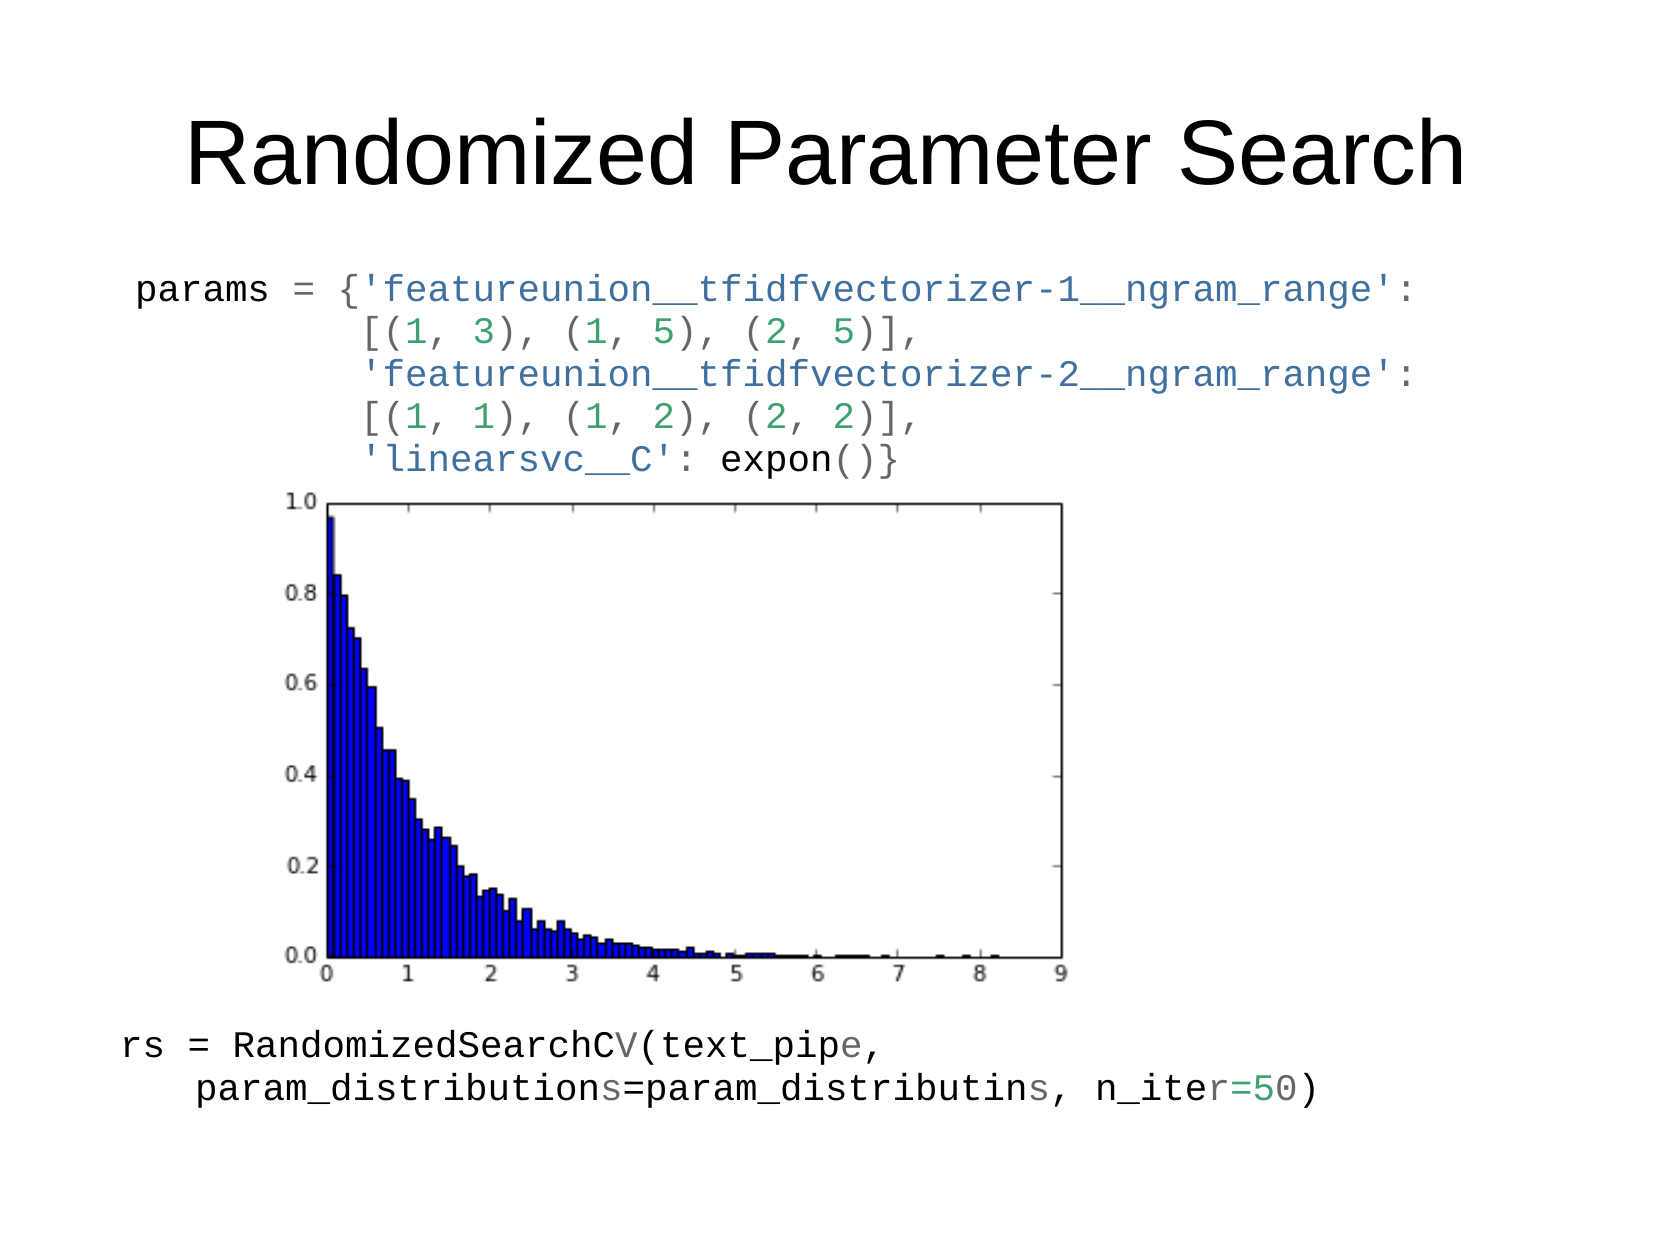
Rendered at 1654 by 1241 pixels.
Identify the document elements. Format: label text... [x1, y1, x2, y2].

title Randomized Parameter Search [82, 49, 1571, 257]
picture [270, 479, 1081, 1000]
text_box params = {'featureunion__tfidfvectorizer-1__ngram_range': [(1, 3), (1, 5), (2, 5)], 'featureunion__tfidfvectorizer-2__ngram_range': [(1, 1), (1, 2), (2, 2)], 'linearsvc__C': expon()} [135, 270, 1486, 484]
text_box rs = RandomizedSearchCV(text_pipe, param_distributions=param_distributins, n_iter=50) [120, 984, 1584, 1113]
